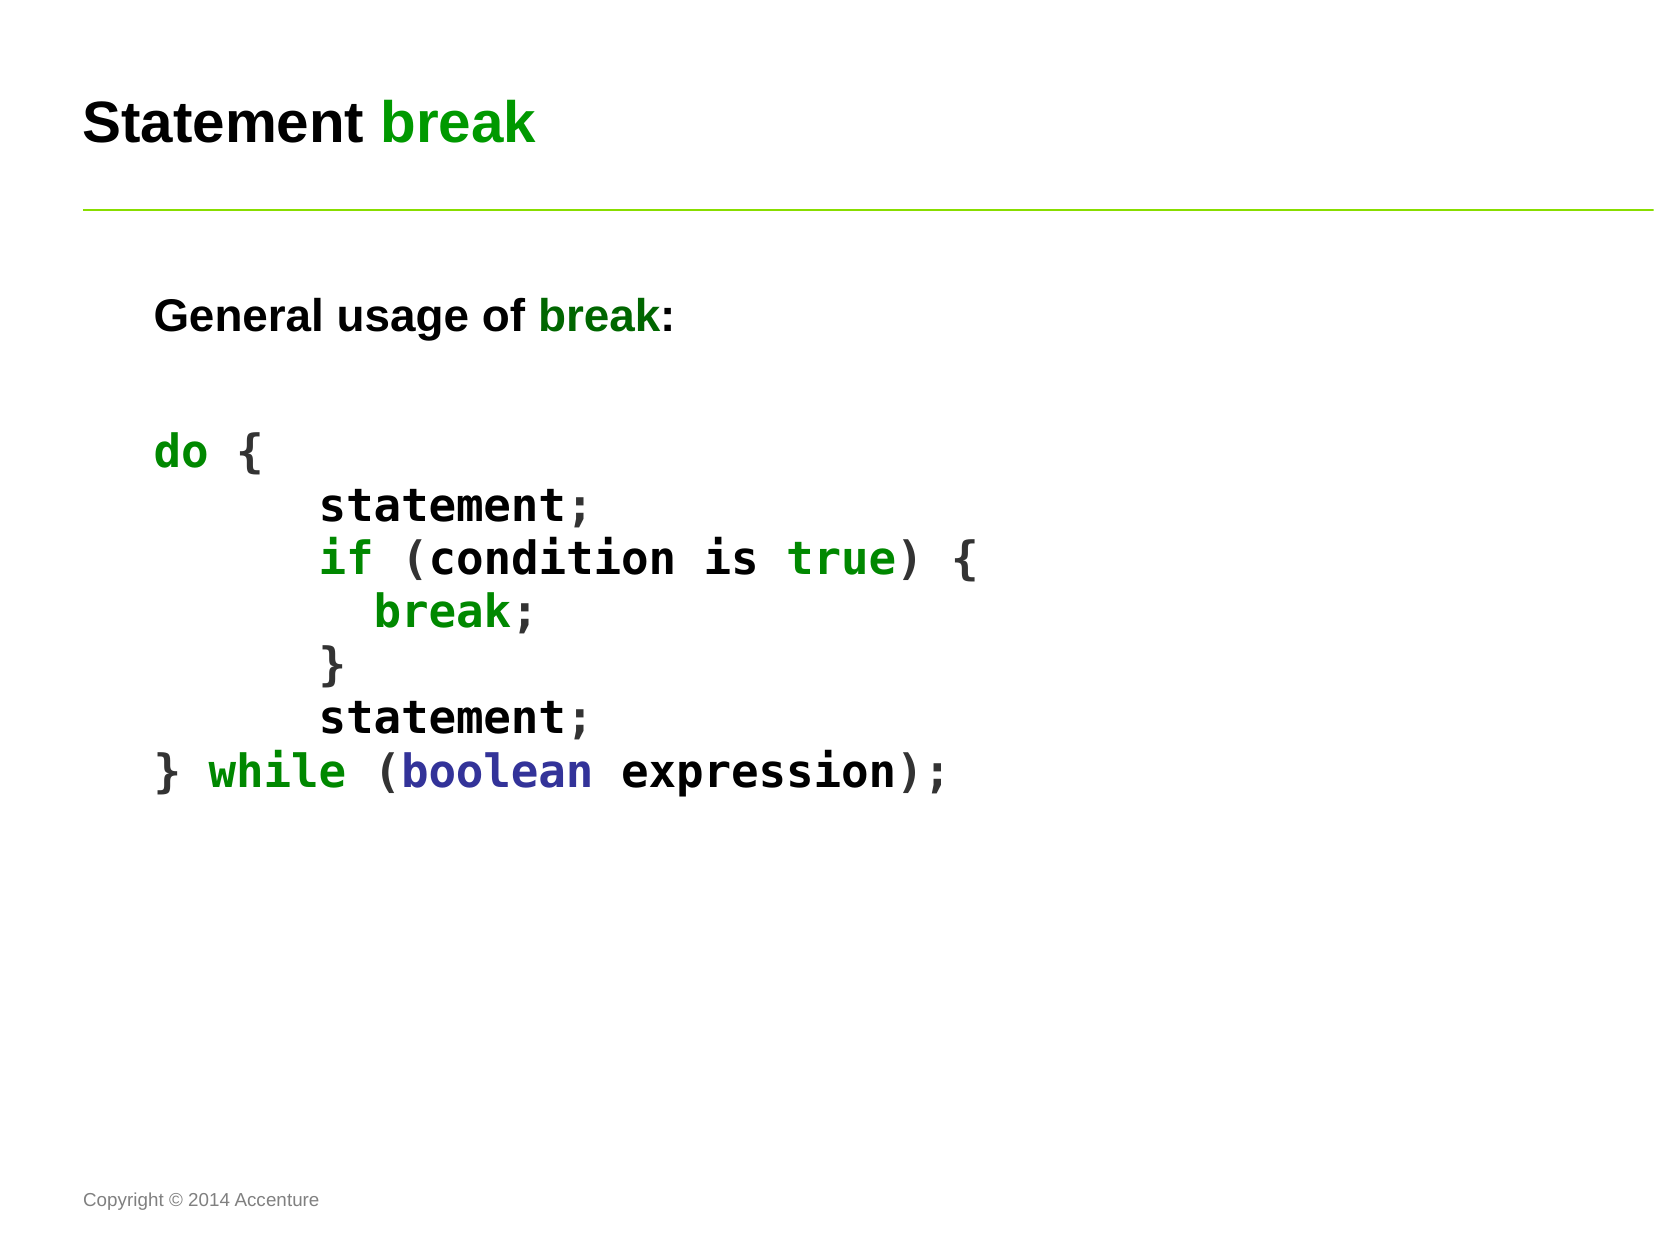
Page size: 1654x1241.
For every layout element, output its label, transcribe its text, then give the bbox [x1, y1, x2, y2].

list General usage of break: do { statement; if (condition is true) { break; } statement; } while (boolean expression); [82, 290, 1538, 1010]
title Statement break [82, 49, 1571, 196]
